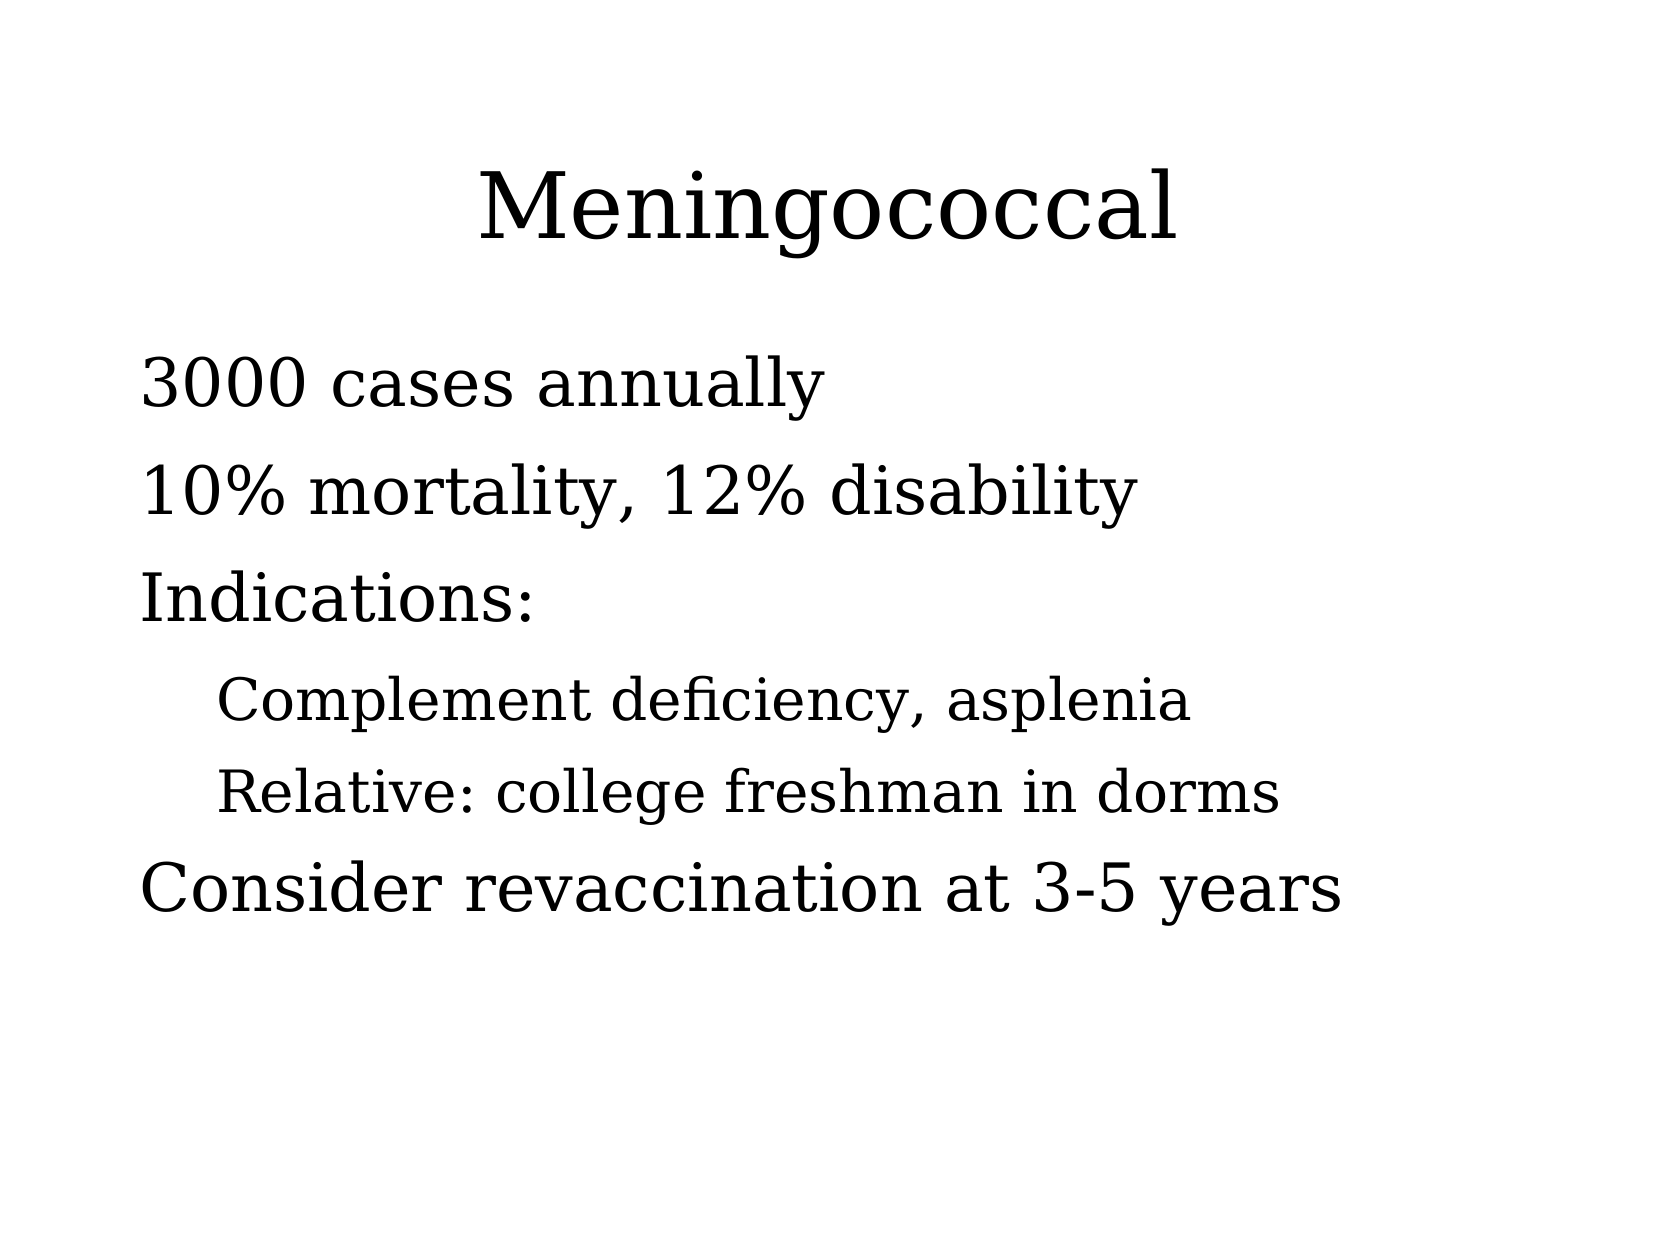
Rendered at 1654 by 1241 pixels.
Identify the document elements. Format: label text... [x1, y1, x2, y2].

list 3000 cases annually 10% mortality, 12% disability Indications: Complement deficiency, asplenia Relative: college freshman in dorms Consider revaccination at 3-5 years [121, 344, 1534, 1127]
title Meningococcal [121, 102, 1534, 311]
